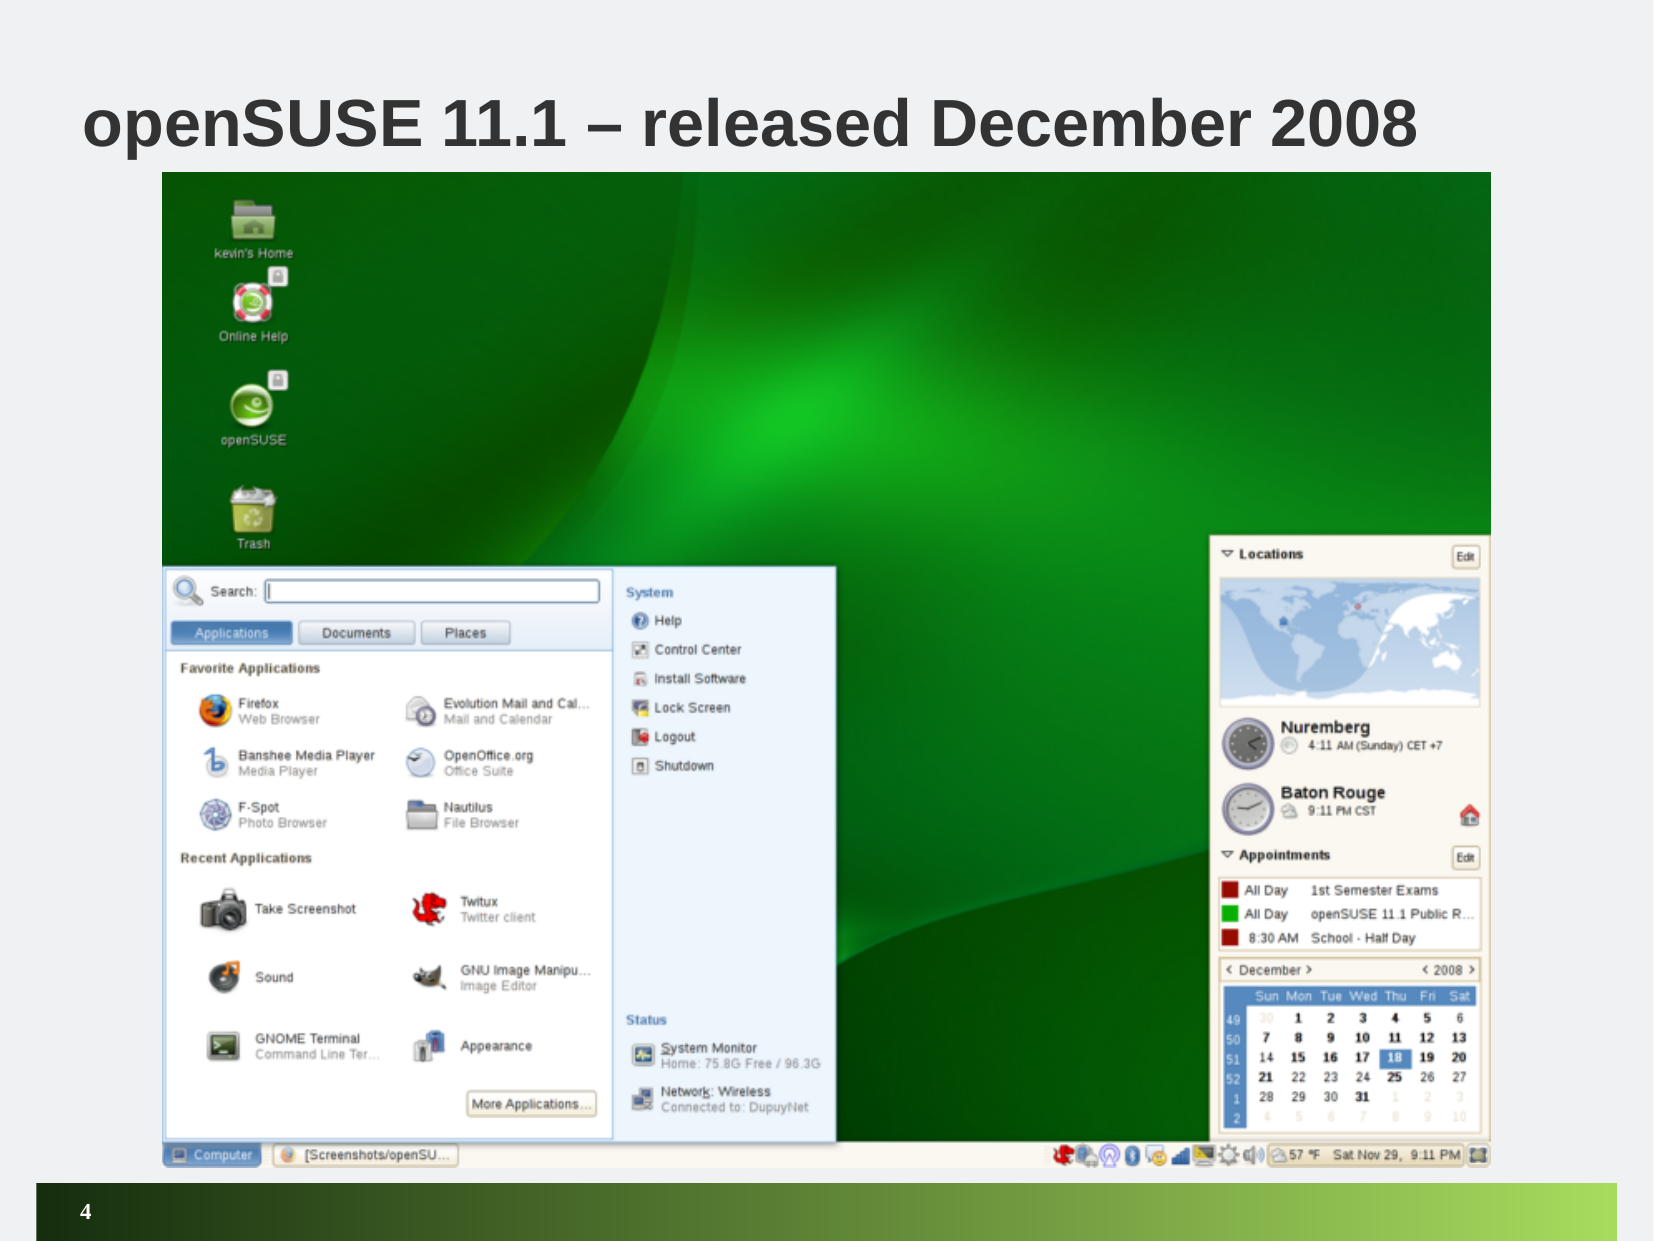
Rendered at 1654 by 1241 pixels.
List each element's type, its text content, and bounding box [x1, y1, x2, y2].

title openSUSE 11.1 – released December 2008 [82, 49, 1571, 198]
picture [0, 0, 1654, 1241]
